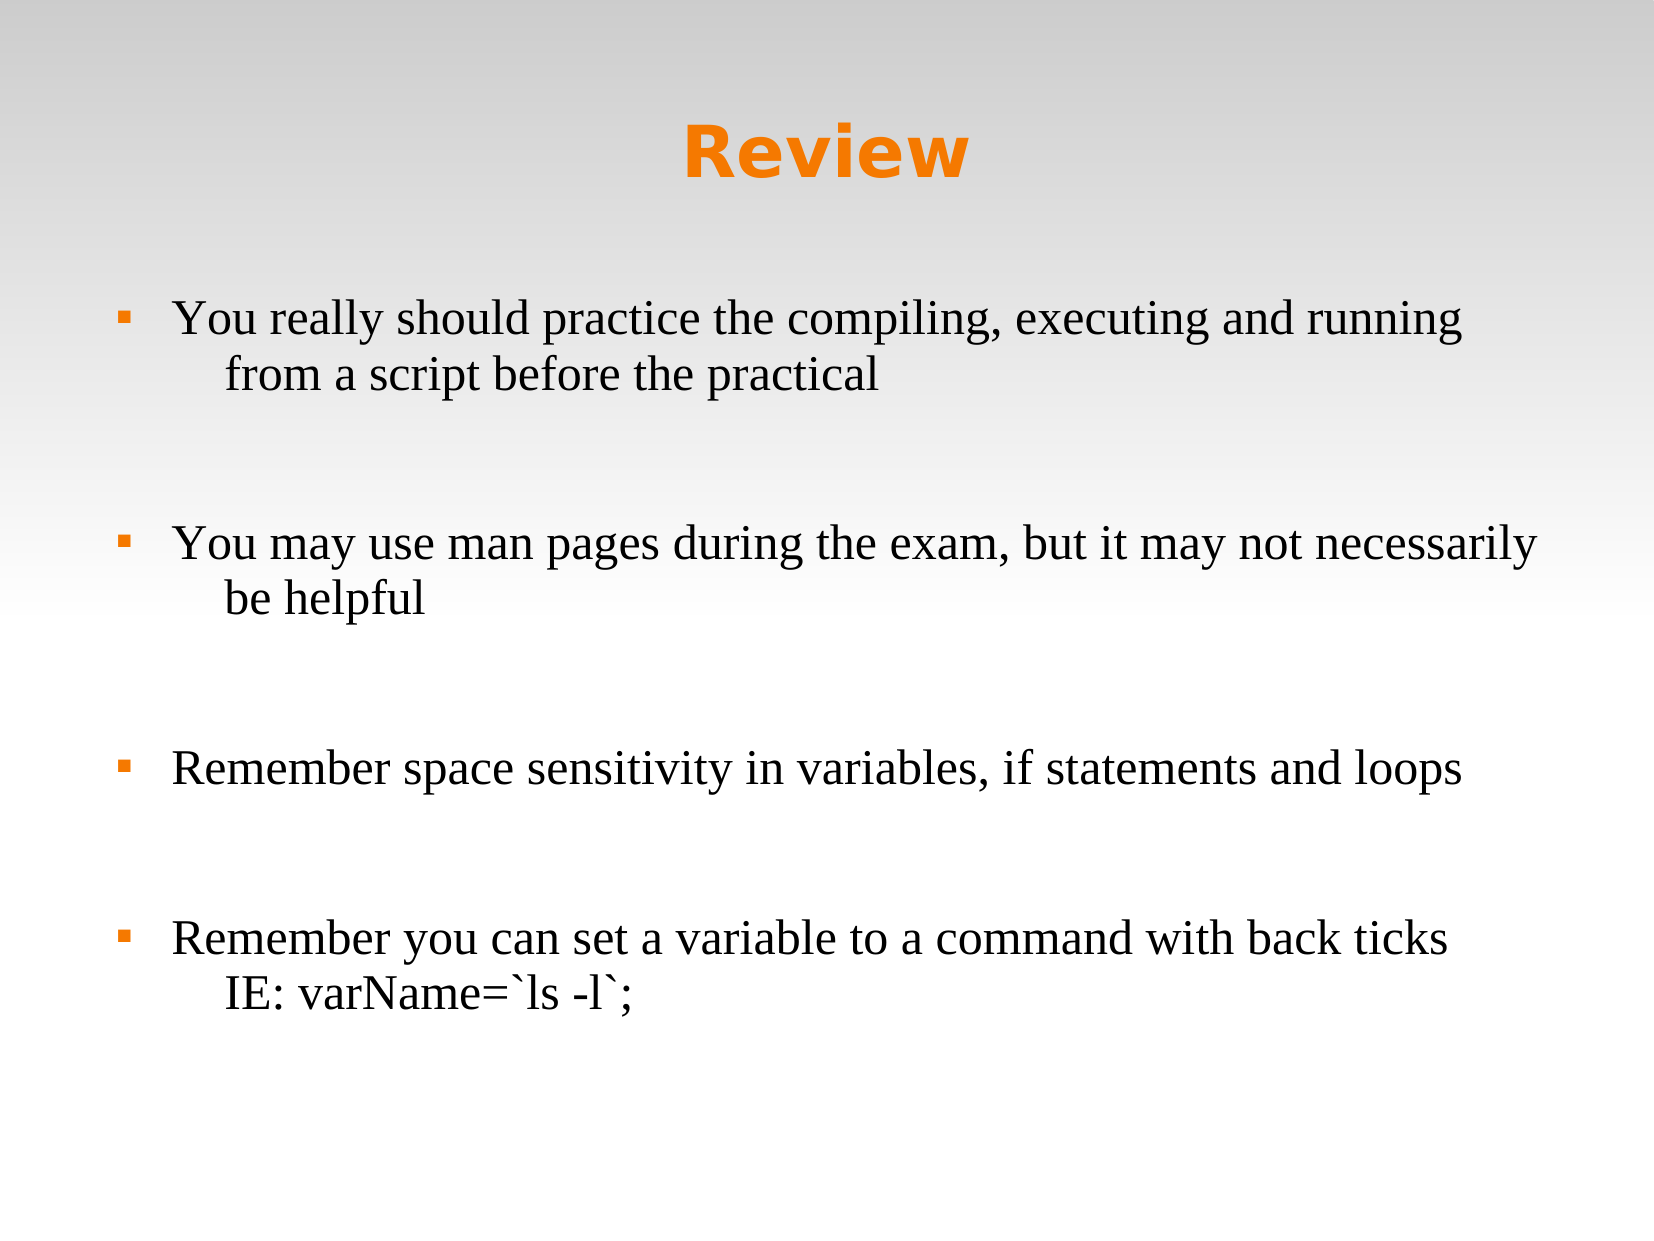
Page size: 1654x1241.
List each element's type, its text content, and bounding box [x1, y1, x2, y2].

list You really should practice the compiling, executing and running from a script before the practical You may use man pages during the exam, but it may not necessarily be helpful Remember space sensitivity in variables, if statements and loops Remember you can set a variable to a command with back ticks IE: varName=`ls -l`; [82, 290, 1571, 1109]
title Review [82, 49, 1571, 257]
